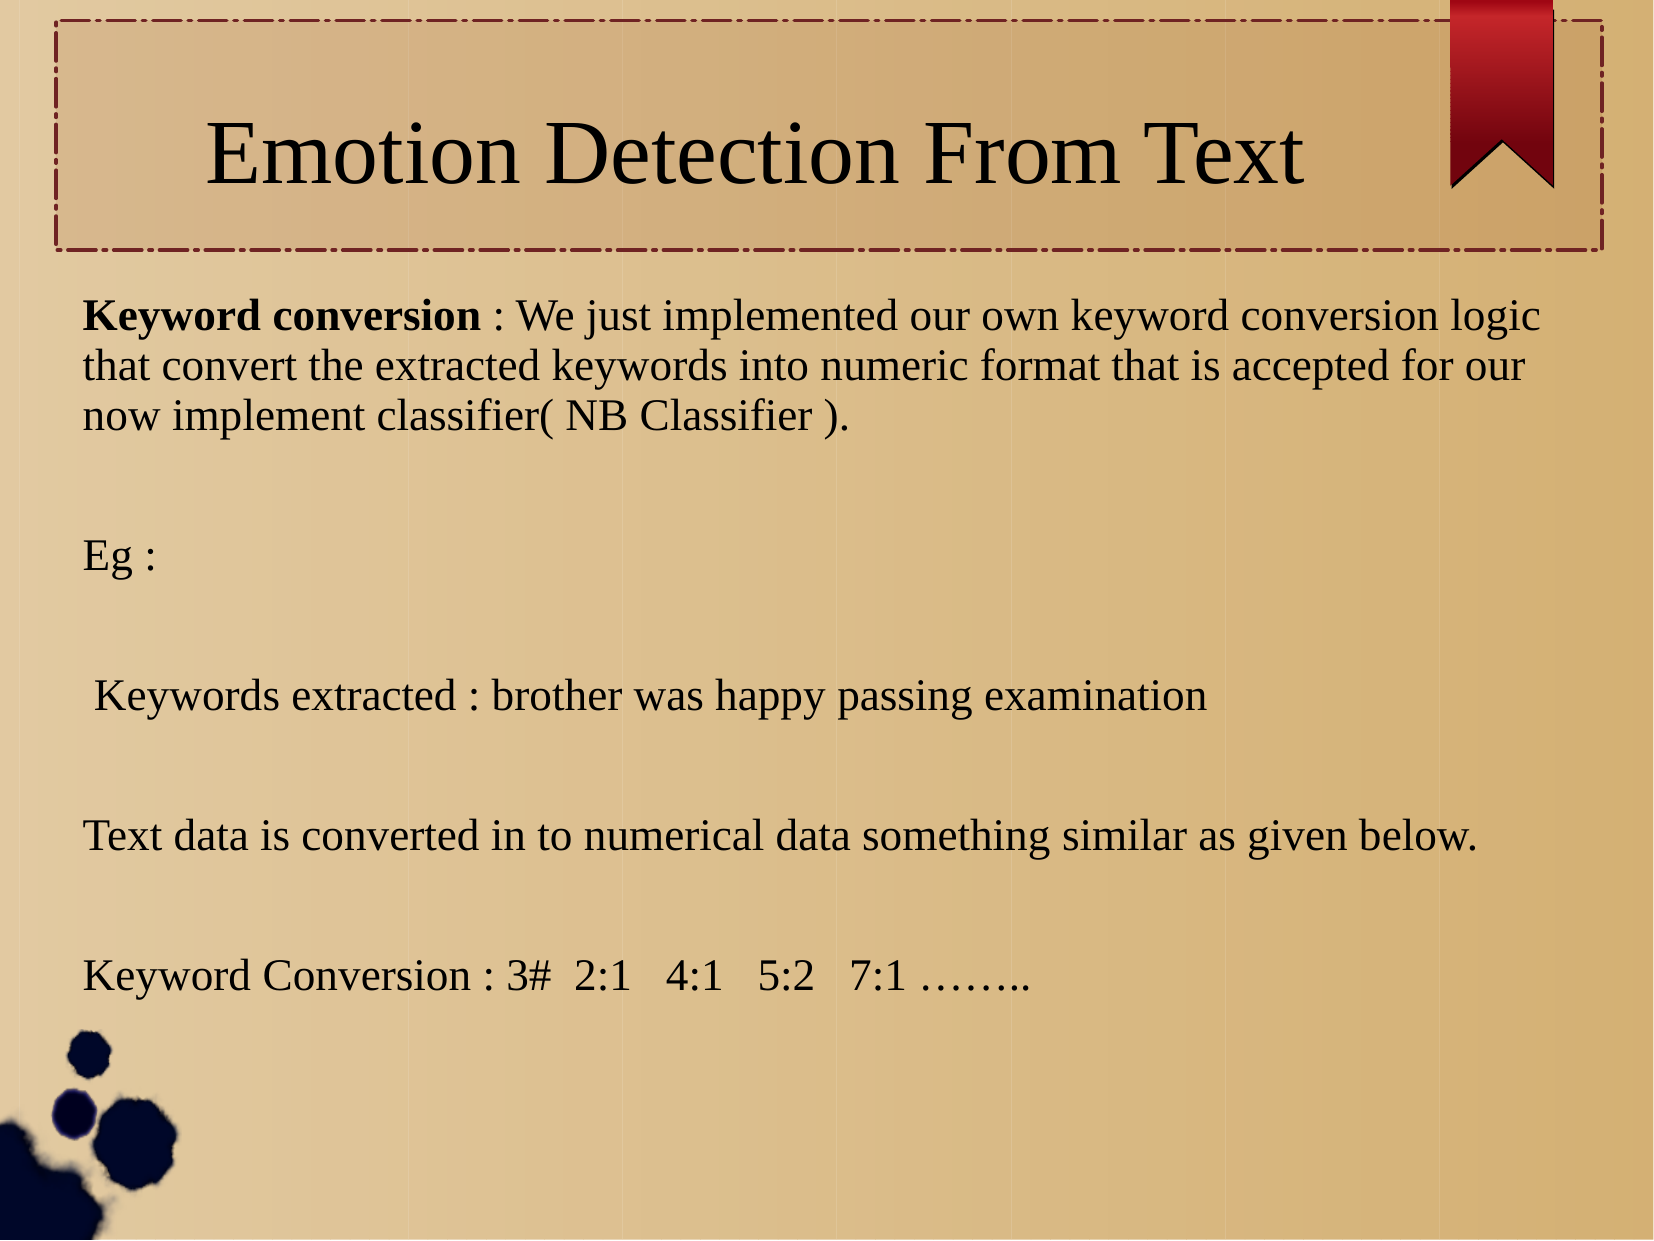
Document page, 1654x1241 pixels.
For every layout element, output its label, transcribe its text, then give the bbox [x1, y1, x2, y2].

list Keyword conversion : We just implemented our own keyword conversion logic that convert the extracted keywords into numeric format that is accepted for our now implement classifier( NB Classifier ). Eg : Keywords extracted : brother was happy passing examination Text data is converted in to numerical data something similar as given below. Keyword Conversion : 3# 2:1 4:1 5:2 7:1 …….. [82, 290, 1571, 1010]
title Emotion Detection From Text [82, 49, 1453, 257]
